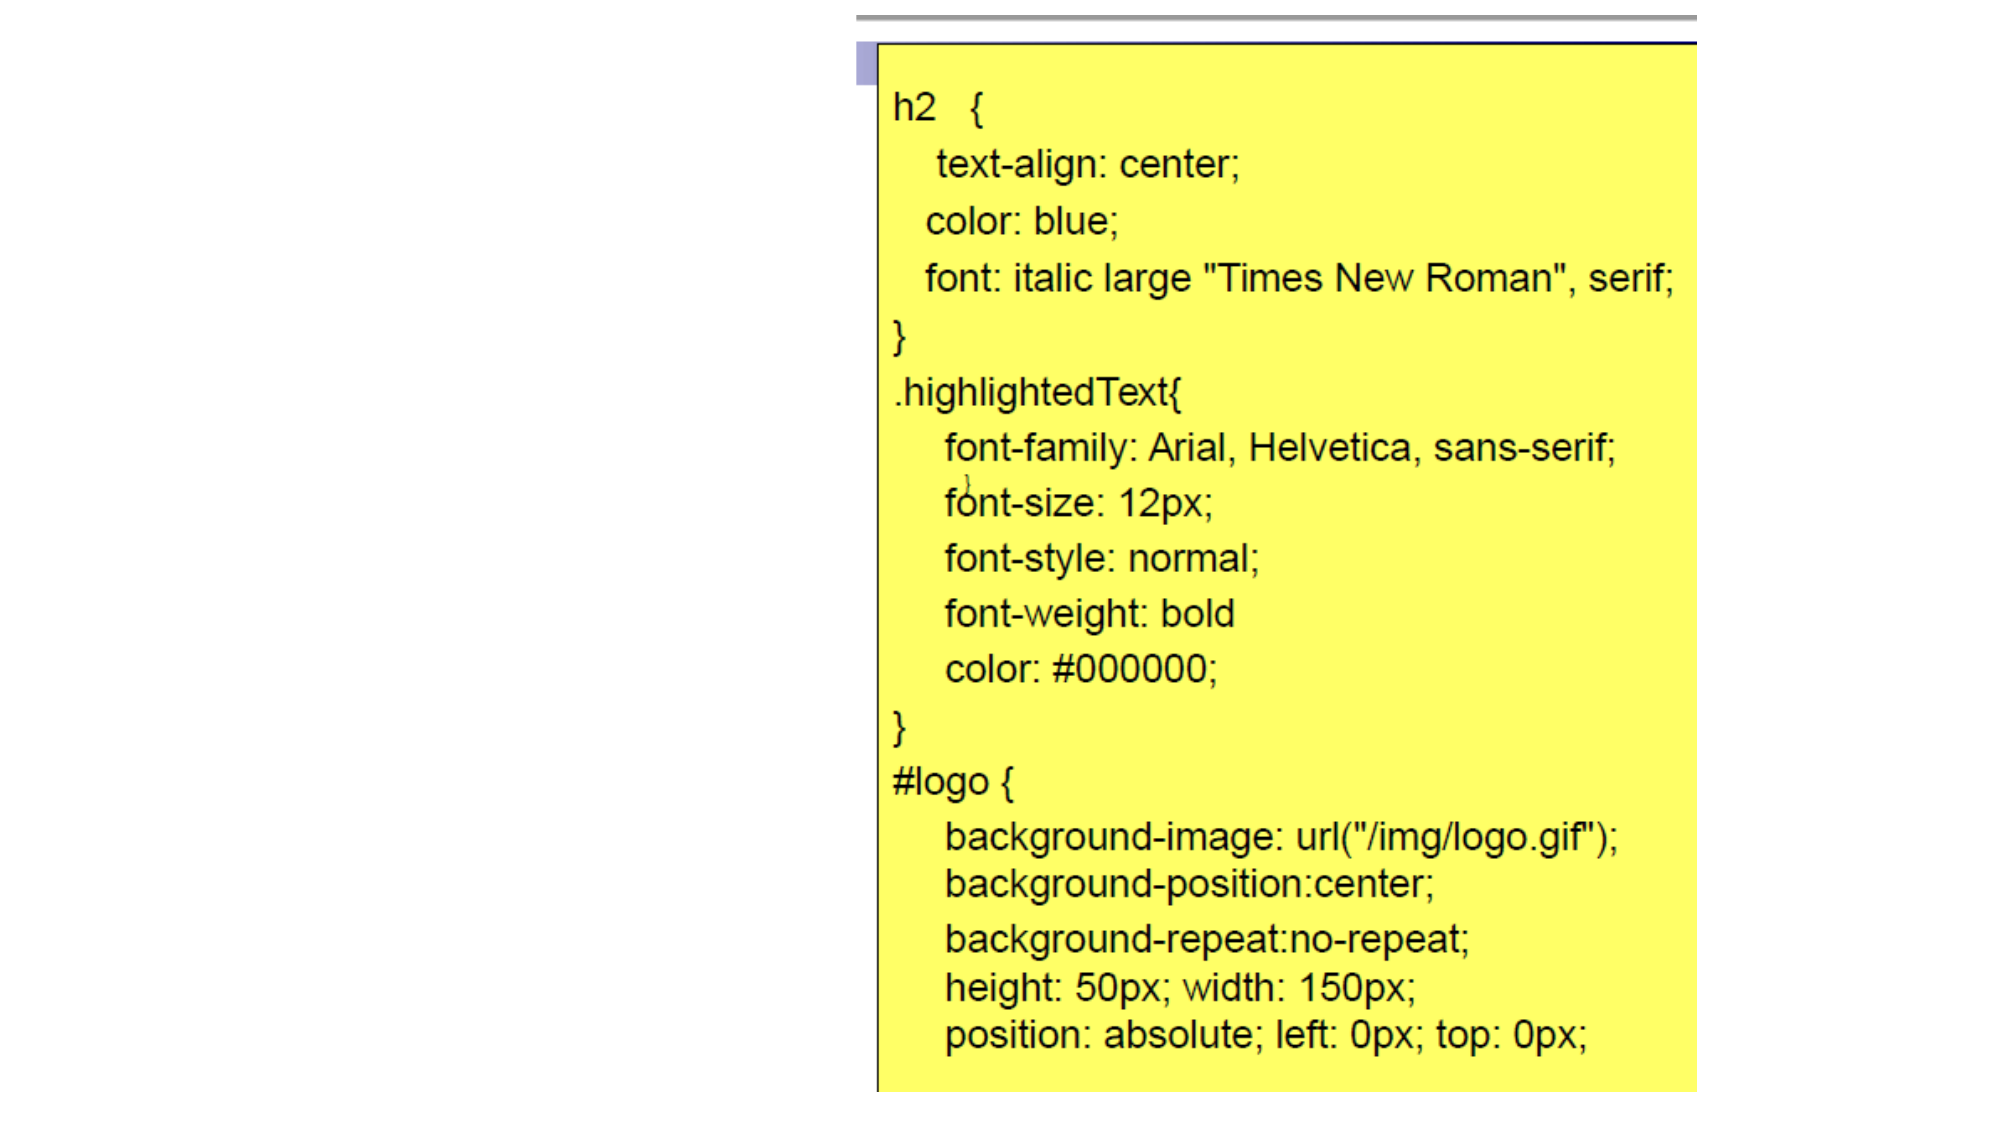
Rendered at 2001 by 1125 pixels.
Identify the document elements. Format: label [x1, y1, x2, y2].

picture [856, 15, 1697, 1092]
